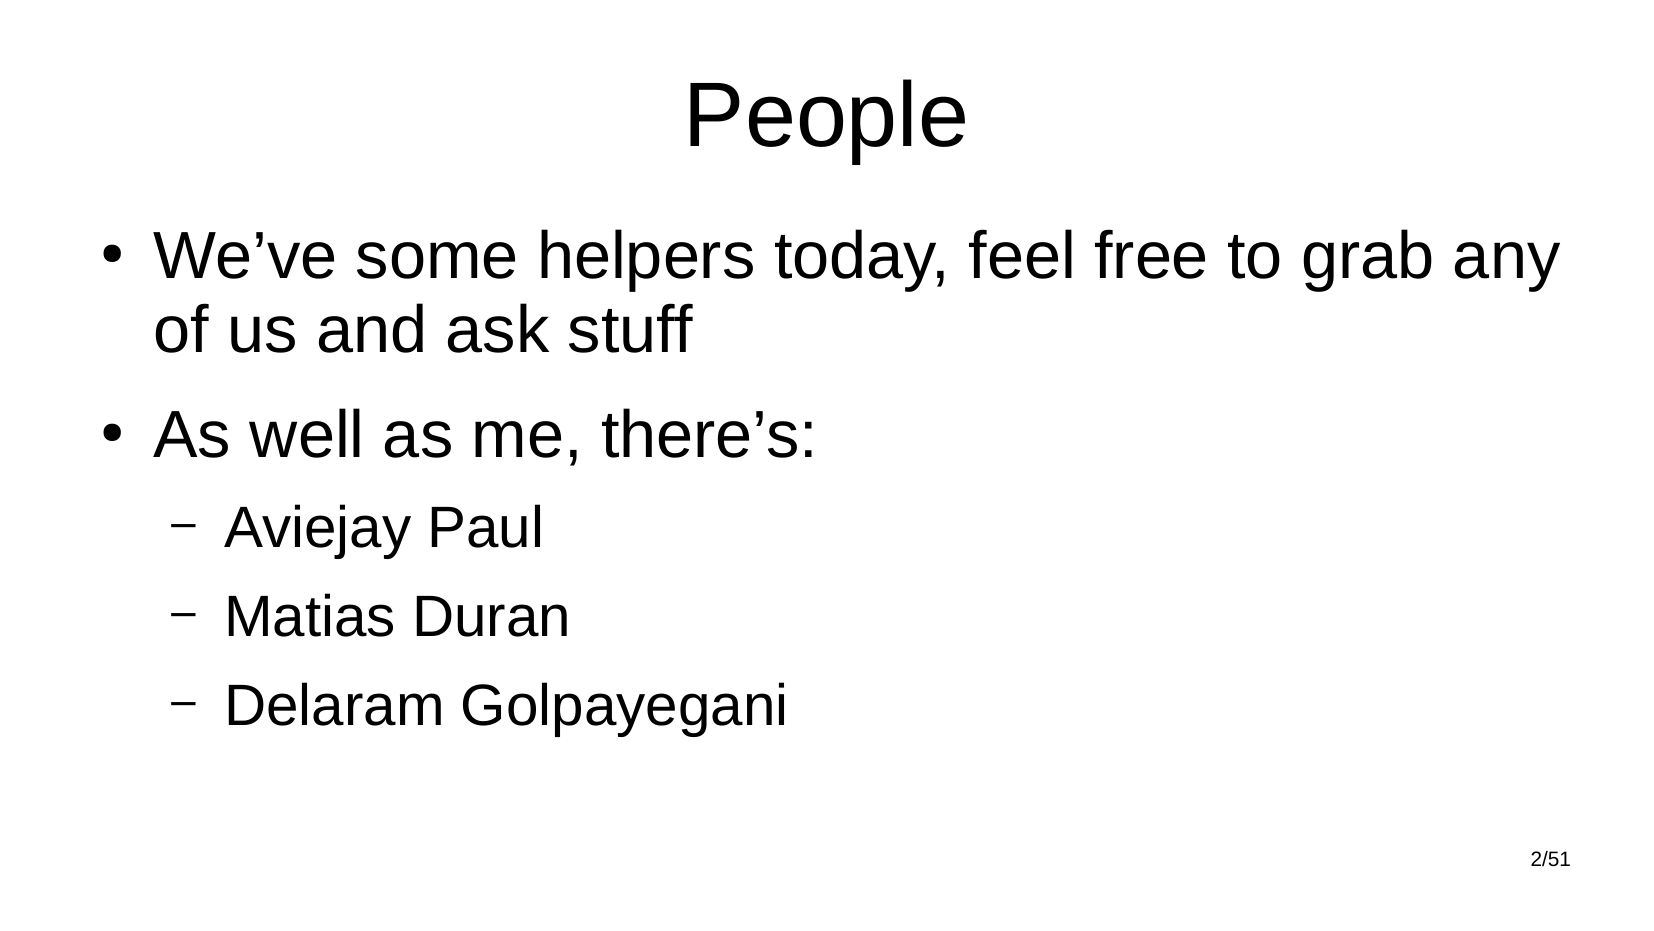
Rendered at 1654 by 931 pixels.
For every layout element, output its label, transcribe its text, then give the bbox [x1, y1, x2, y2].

title People [82, 37, 1571, 193]
list We’ve some helpers today, feel free to grab any of us and ask stuff As well as me, there’s: Aviejay Paul Matias Duran Delaram Golpayegani [82, 217, 1571, 758]
